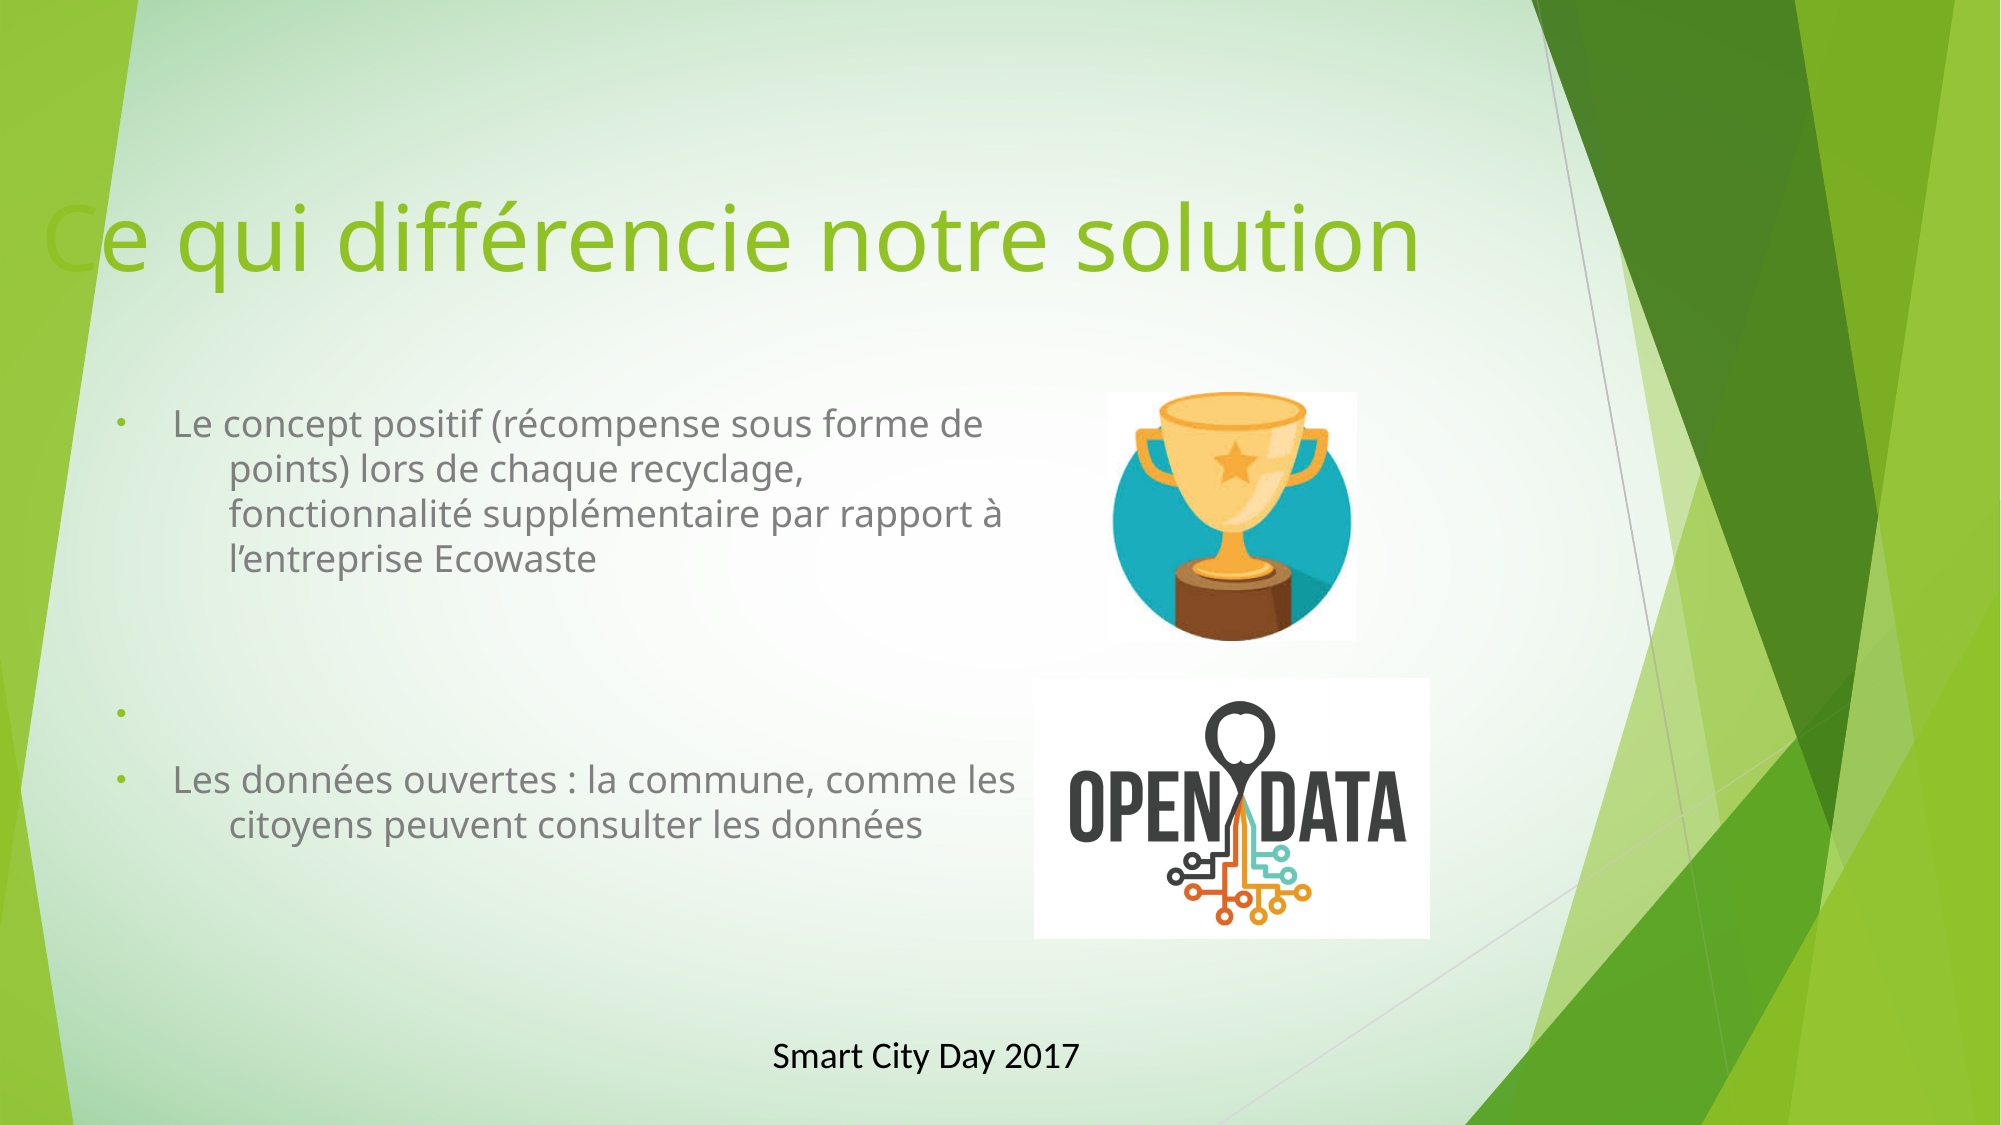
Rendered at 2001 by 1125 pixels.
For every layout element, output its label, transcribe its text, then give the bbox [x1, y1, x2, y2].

title Ce qui différencie notre solution [26, 101, 1527, 297]
picture [1108, 392, 1357, 641]
picture [1034, 678, 1430, 939]
subtitle Le concept positif (récompense sous forme de points) lors de chaque recyclage, fonctionnalité supplémentaire par rapport à l’entreprise Ecowaste Les données ouvertes : la commune, comme les citoyens peuvent consulter les données [100, 392, 1035, 1061]
text_box Smart City Day 2017 [757, 1023, 1167, 1125]
